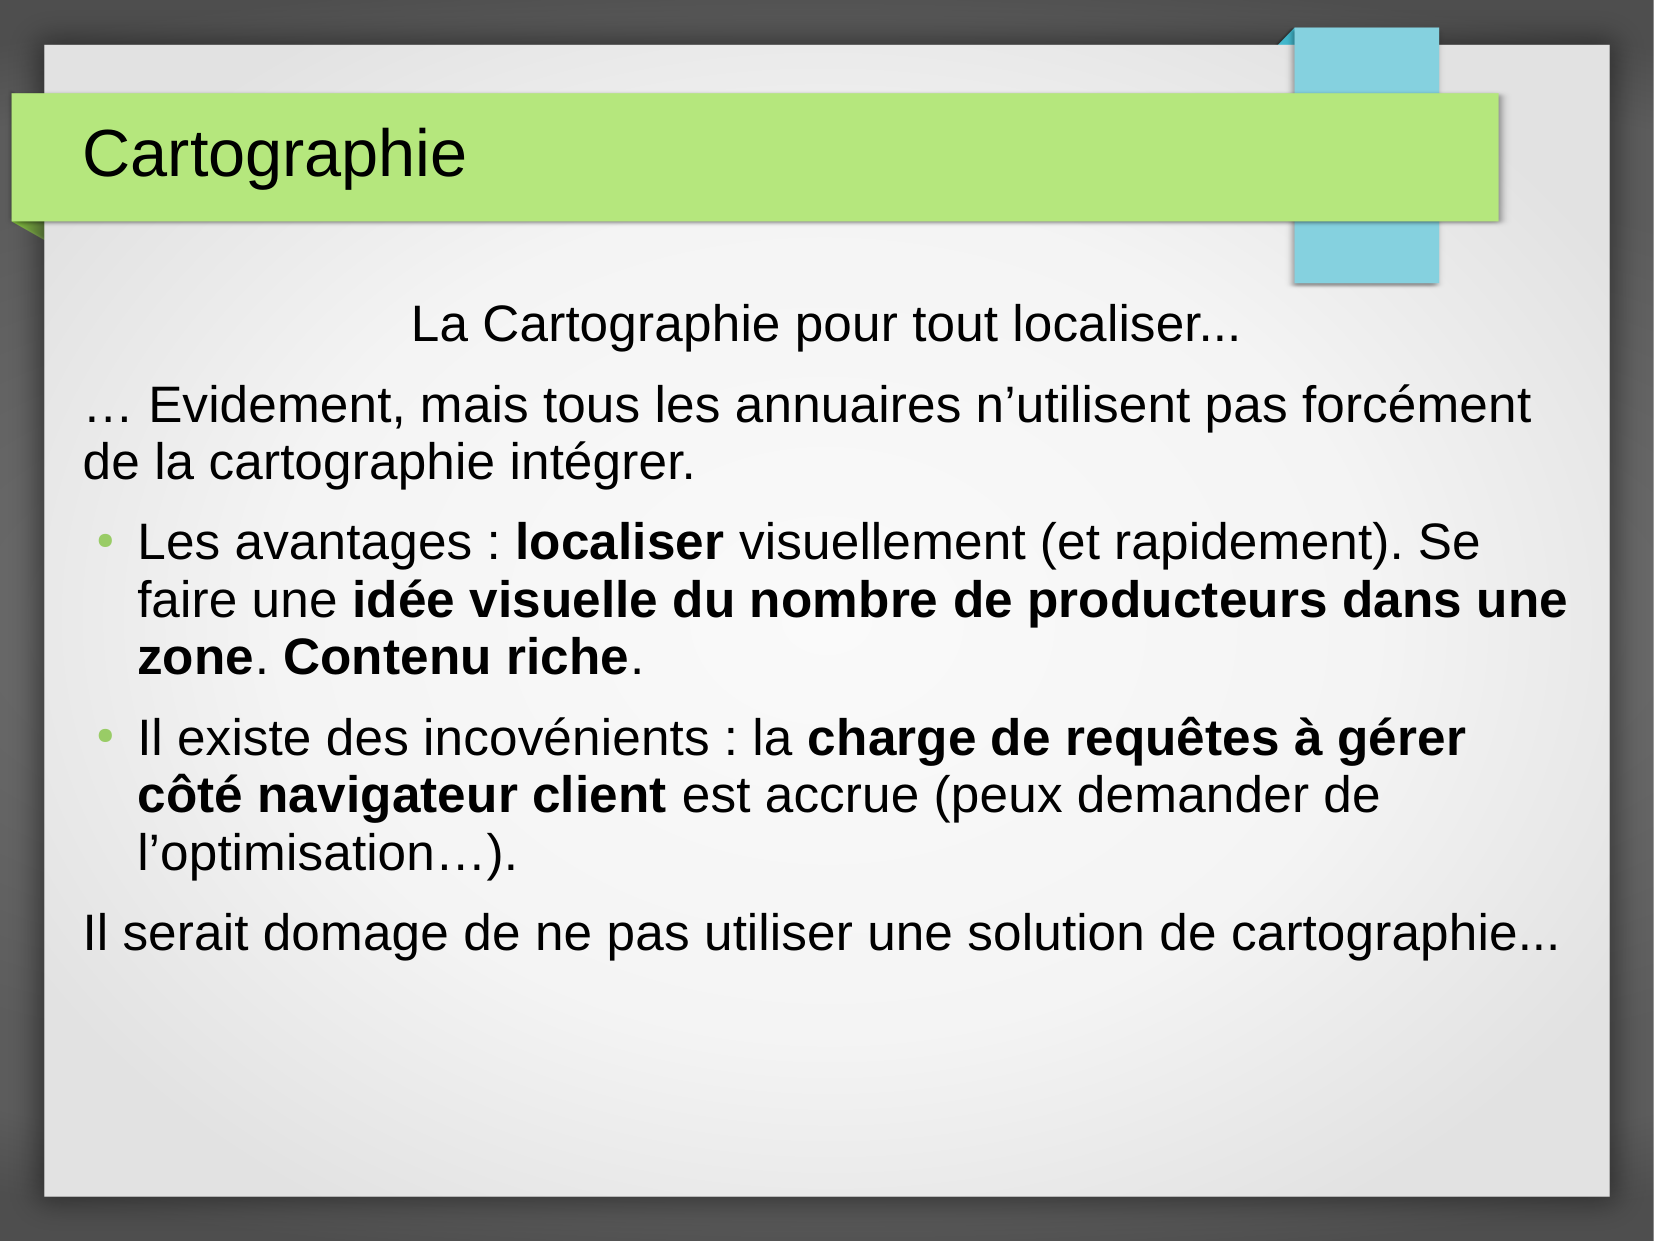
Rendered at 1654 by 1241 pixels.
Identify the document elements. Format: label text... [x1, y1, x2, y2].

list La Cartographie pour tout localiser... … Evidement, mais tous les annuaires n’utilisent pas forcément de la cartographie intégrer. Les avantages : localiser visuellement (et rapidement). Se faire une idée visuelle du nombre de producteurs dans une zone. Contenu riche. Il existe des incovénients : la charge de requêtes à gérer côté navigateur client est accrue (peux demander de l’optimisation…). Il serait domage de ne pas utiliser une solution de cartographie... [82, 295, 1571, 1015]
title Cartographie [82, 94, 1264, 213]
picture [0, 0, 1654, 1241]
